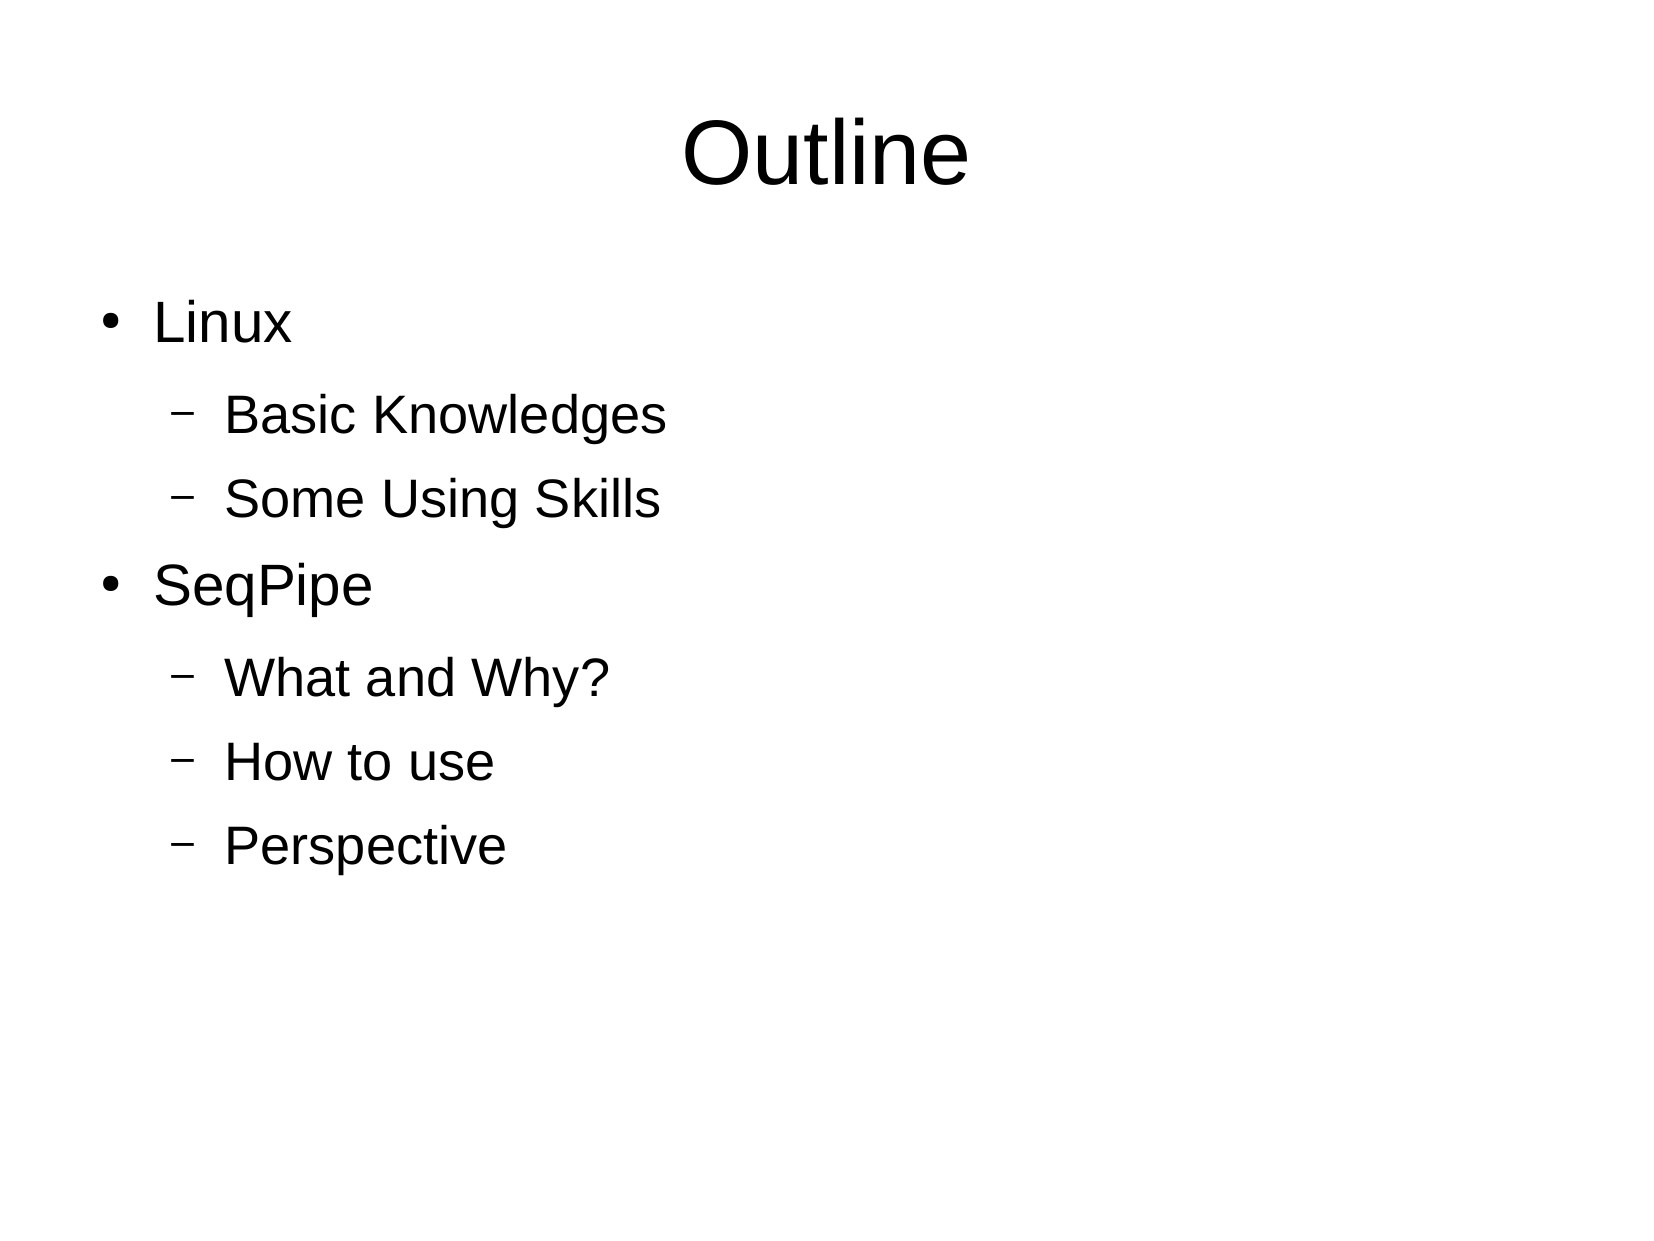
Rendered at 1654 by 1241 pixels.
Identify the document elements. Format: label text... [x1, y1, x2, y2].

list Linux Basic Knowledges Some Using Skills SeqPipe What and Why? How to use Perspective [82, 290, 1538, 1010]
title Outline [82, 49, 1571, 257]
